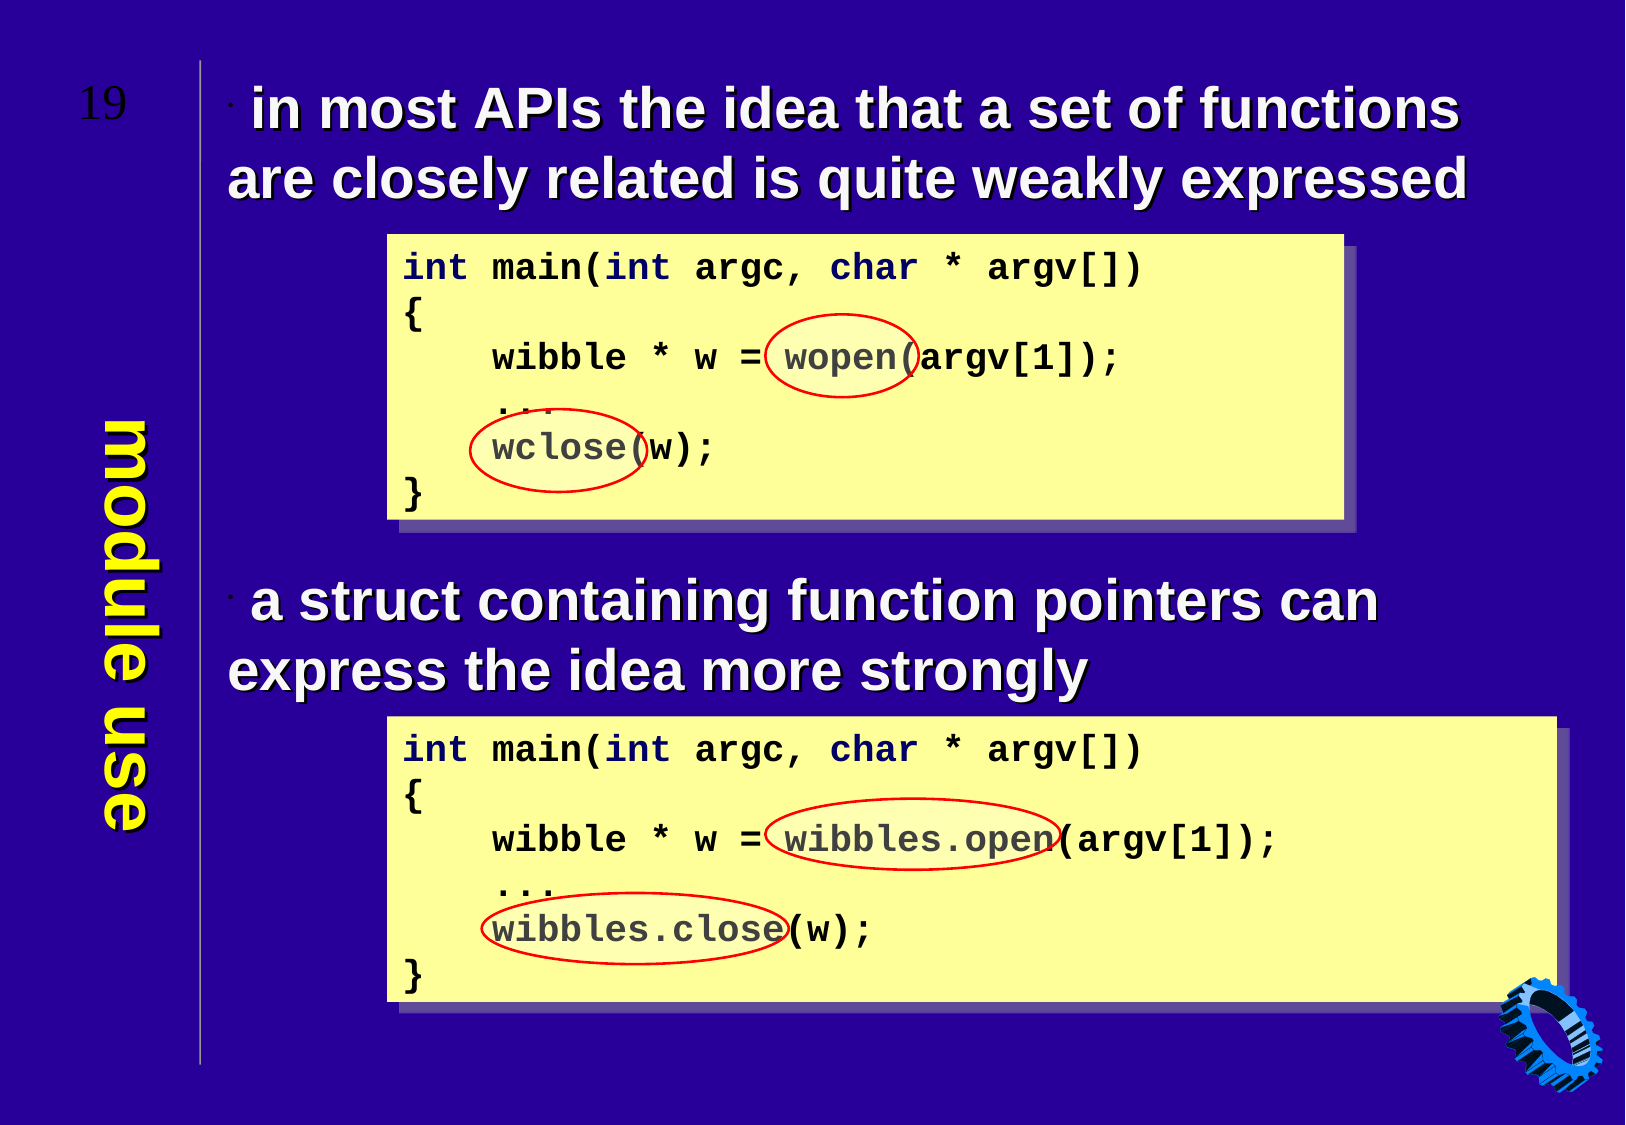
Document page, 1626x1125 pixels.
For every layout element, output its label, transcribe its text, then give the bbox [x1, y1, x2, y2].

text_box int main(int argc, char * argv[]) { wibble * w = wopen(argv[1]); ... wclose(w); } [387, 234, 1345, 520]
title module use [50, 187, 188, 1063]
list in most APIs the idea that a set of functions are closely related is quite weakly expressed a struct containing function pointers can express the idea more strongly [212, 62, 1550, 1063]
text_box [470, 409, 648, 492]
text_box [765, 798, 1061, 870]
text_box [765, 314, 919, 398]
text_box int main(int argc, char * argv[]) { wibble * w = wibbles.open(argv[1]); ... wibbles.close(w); } [387, 716, 1557, 1002]
text_box [481, 892, 789, 965]
picture [1497, 975, 1604, 1094]
